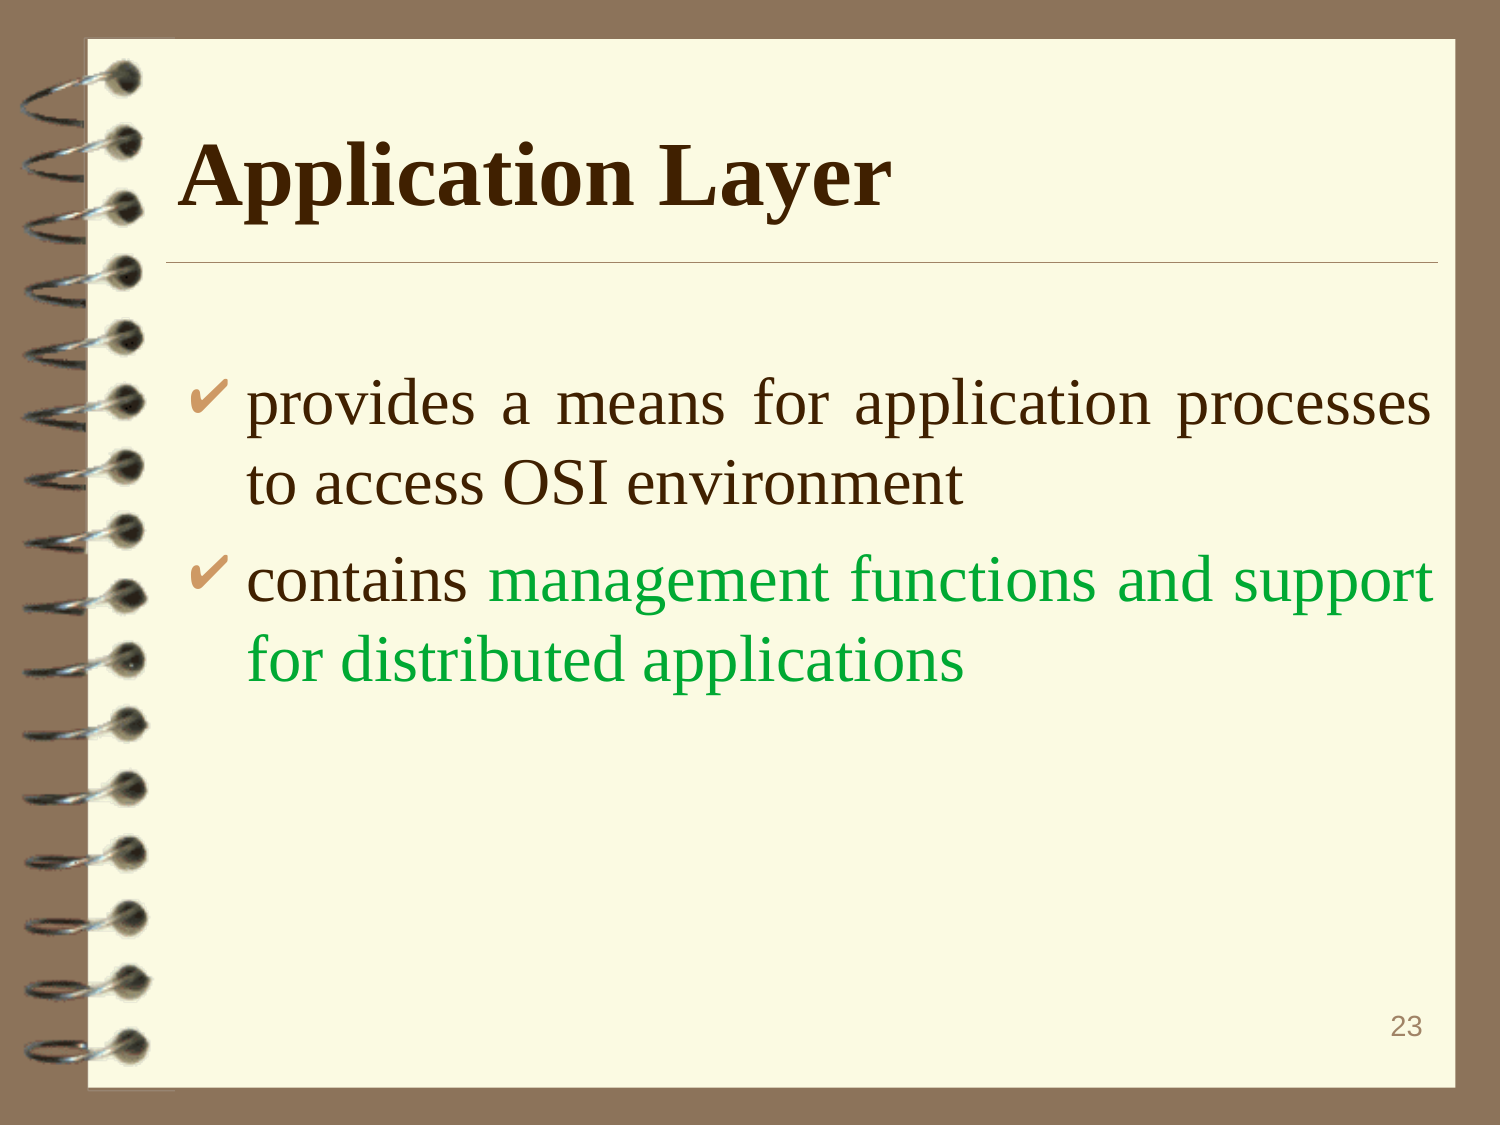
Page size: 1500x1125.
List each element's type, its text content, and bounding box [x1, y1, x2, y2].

list provides a means for application processes to access OSI environment contains management functions and support for distributed applications [174, 350, 1450, 876]
picture [0, 0, 175, 1125]
title Application Layer [162, 74, 1438, 263]
